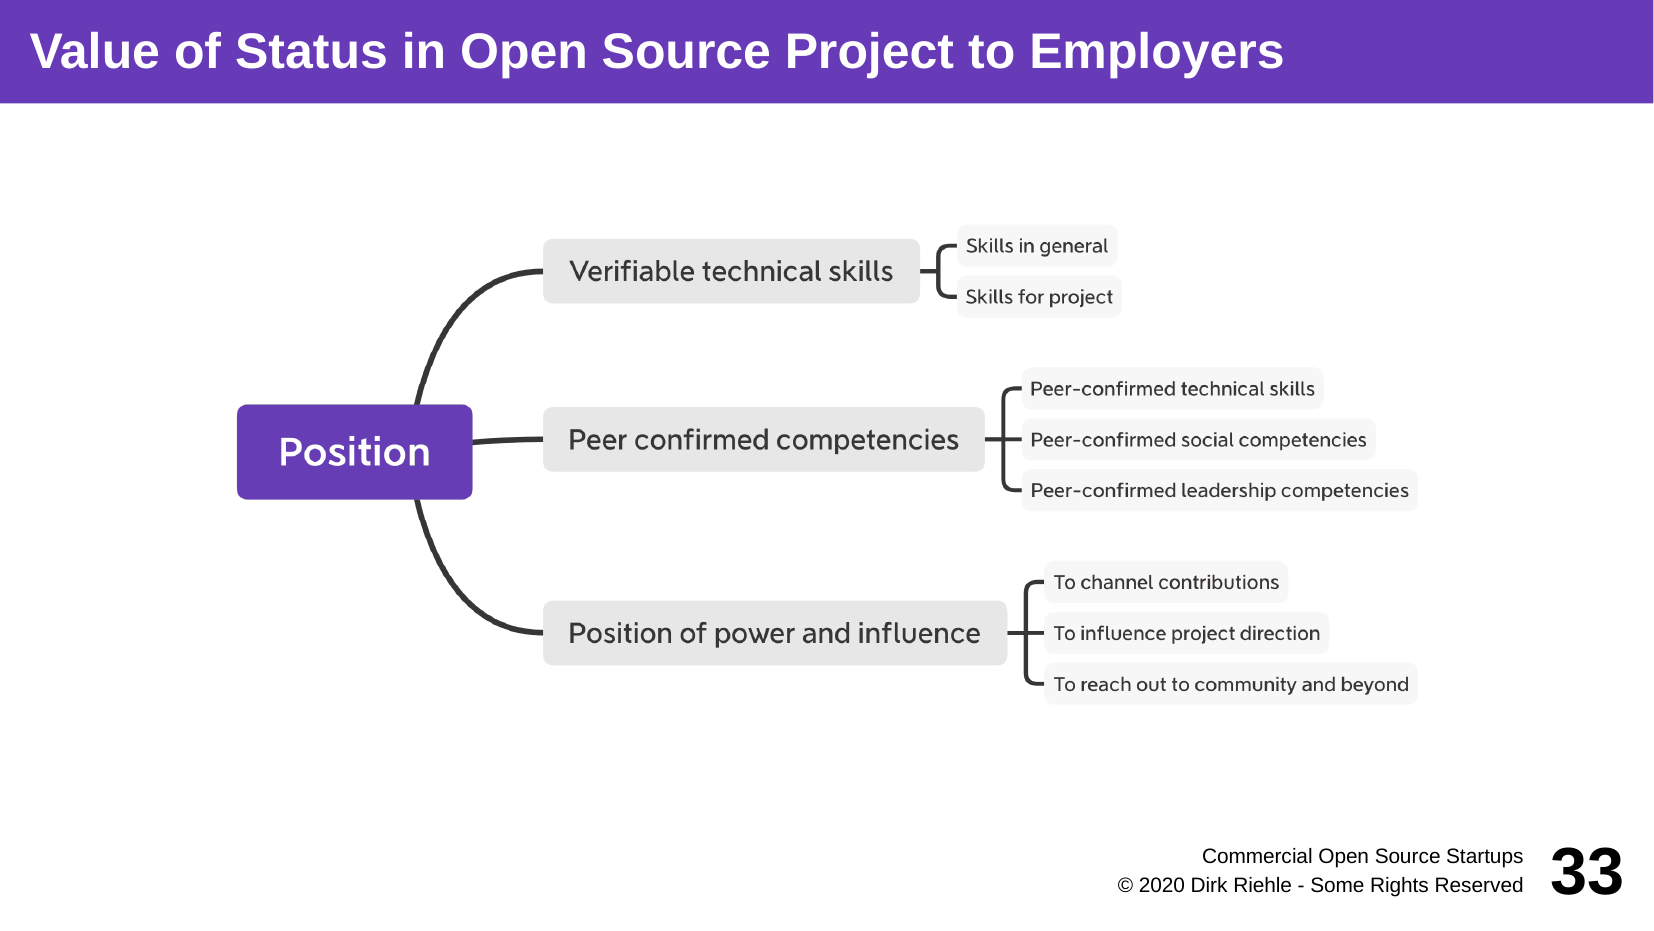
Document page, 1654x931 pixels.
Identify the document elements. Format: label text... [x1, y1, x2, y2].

picture [236, 224, 1418, 705]
title Value of Status in Open Source Project to Employers [0, 0, 1654, 104]
